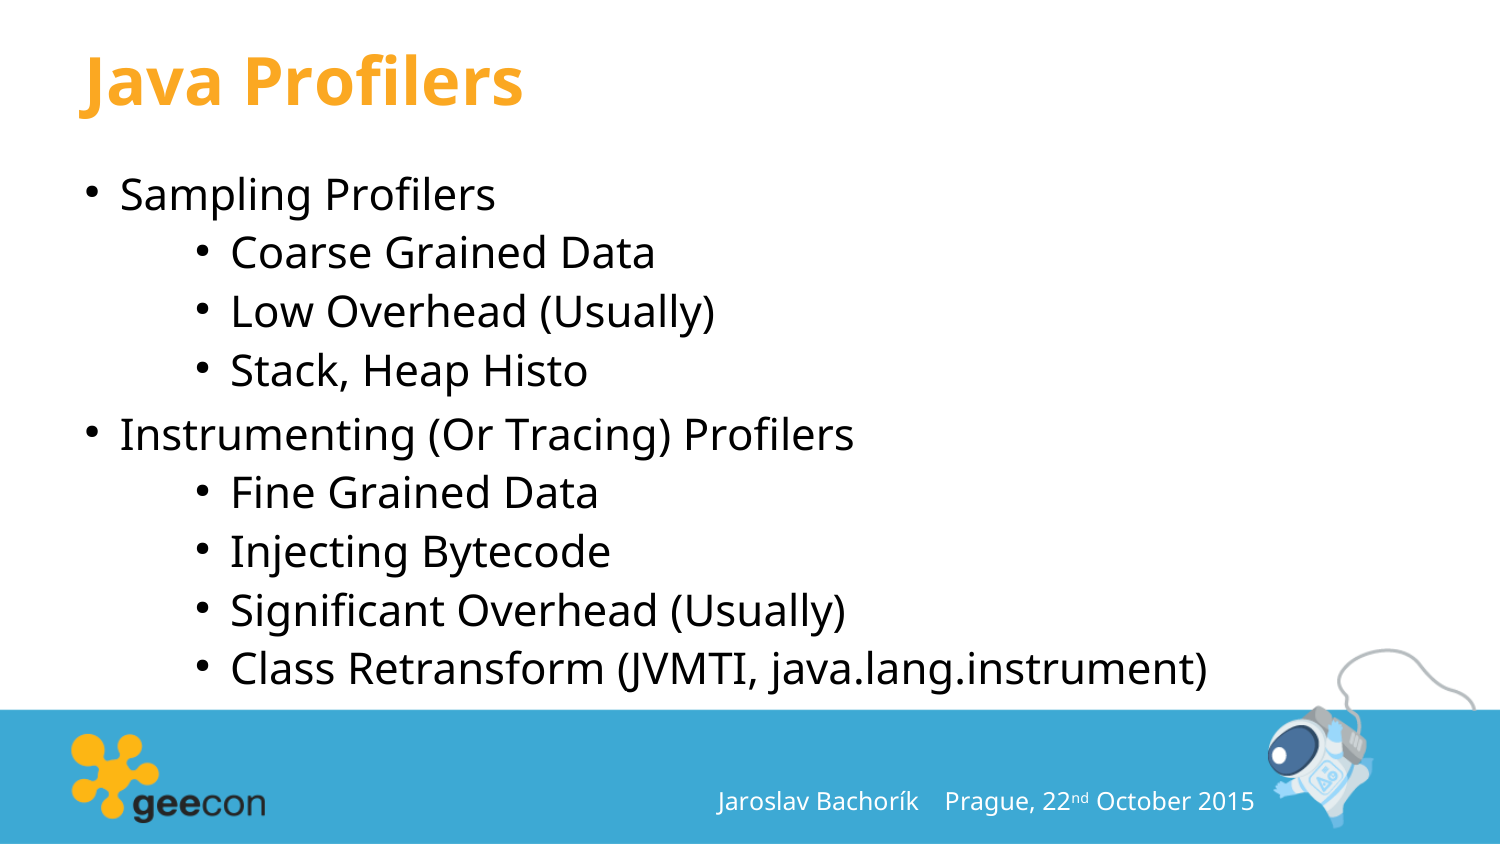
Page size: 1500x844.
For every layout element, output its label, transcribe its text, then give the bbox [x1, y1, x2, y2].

text_box Jaroslav Bachorík Prague, 22nd October 2015 [442, 778, 1270, 824]
title Java Profilers [75, 33, 1426, 161]
list Sampling Profilers Coarse Grained Data Low Overhead (Usually) Stack, Heap Histo Instrumenting (Or Tracing) Profilers Fine Grained Data Injecting Bytecode Significant Overhead (Usually) Class Retransform (JVMTI, java.lang.instrument) [75, 161, 1426, 623]
picture [0, 0, 1500, 844]
